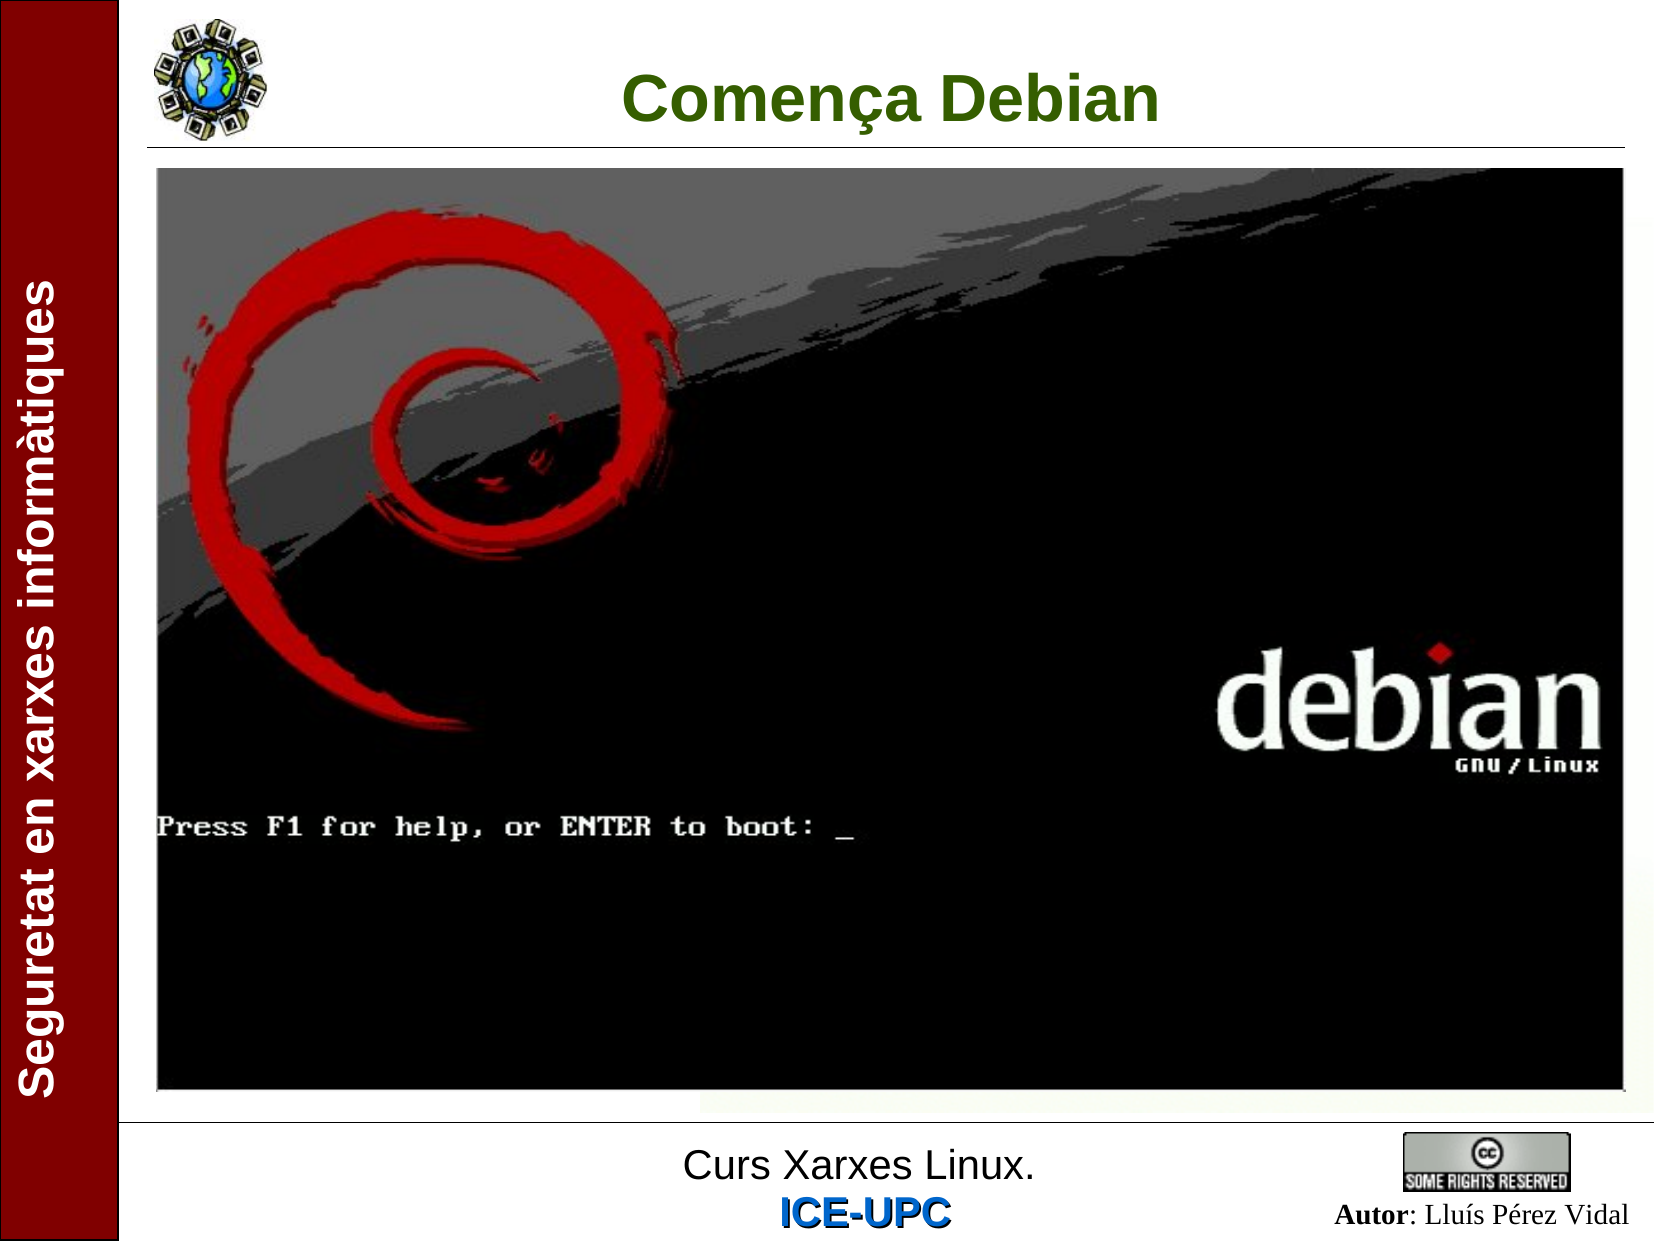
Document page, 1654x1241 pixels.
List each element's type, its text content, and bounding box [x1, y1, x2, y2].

picture [1403, 1132, 1571, 1192]
picture [156, 168, 1654, 1113]
picture [154, 19, 268, 49]
title Comença Debian [129, 49, 1619, 148]
list Croquis d'arquitectura mostrant les 3 zones [141, 242, 868, 1093]
